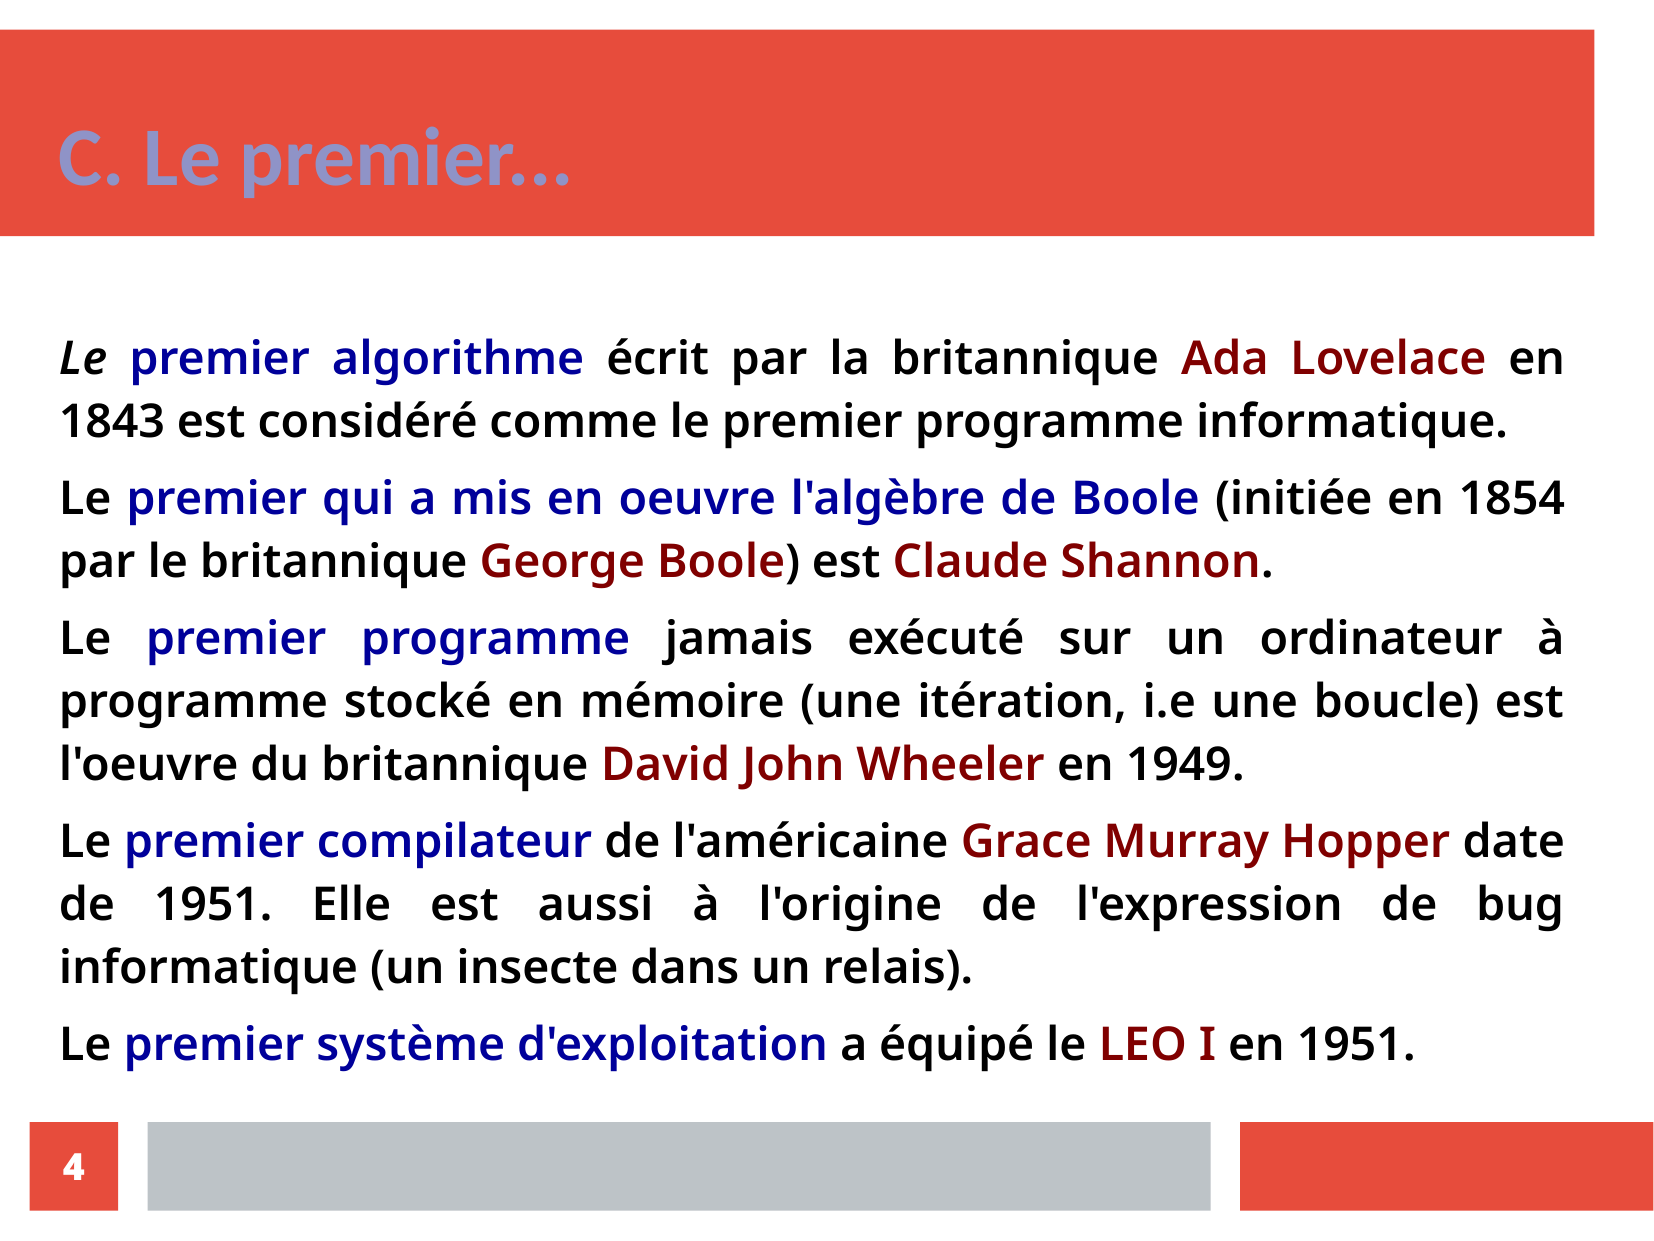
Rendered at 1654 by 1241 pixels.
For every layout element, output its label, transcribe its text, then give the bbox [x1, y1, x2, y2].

list Le premier algorithme écrit par la britannique Ada Lovelace en 1843 est considéré comme le premier programme informatique. Le premier qui a mis en oeuvre l'algèbre de Boole (initiée en 1854 par le britannique George Boole) est Claude Shannon. Le premier programme jamais exécuté sur un ordinateur à programme stocké en mémoire (une itération, i.e une boucle) est l'oeuvre du britannique David John Wheeler en 1949. Le premier compilateur de l'américaine Grace Murray Hopper date de 1951. Elle est aussi à l'origine de l'expression de bug informatique (un insecte dans un relais). Le premier système d'exploitation a équipé le LEO I en 1951. [59, 324, 1565, 1093]
title C. Le premier... [59, 59, 1595, 207]
